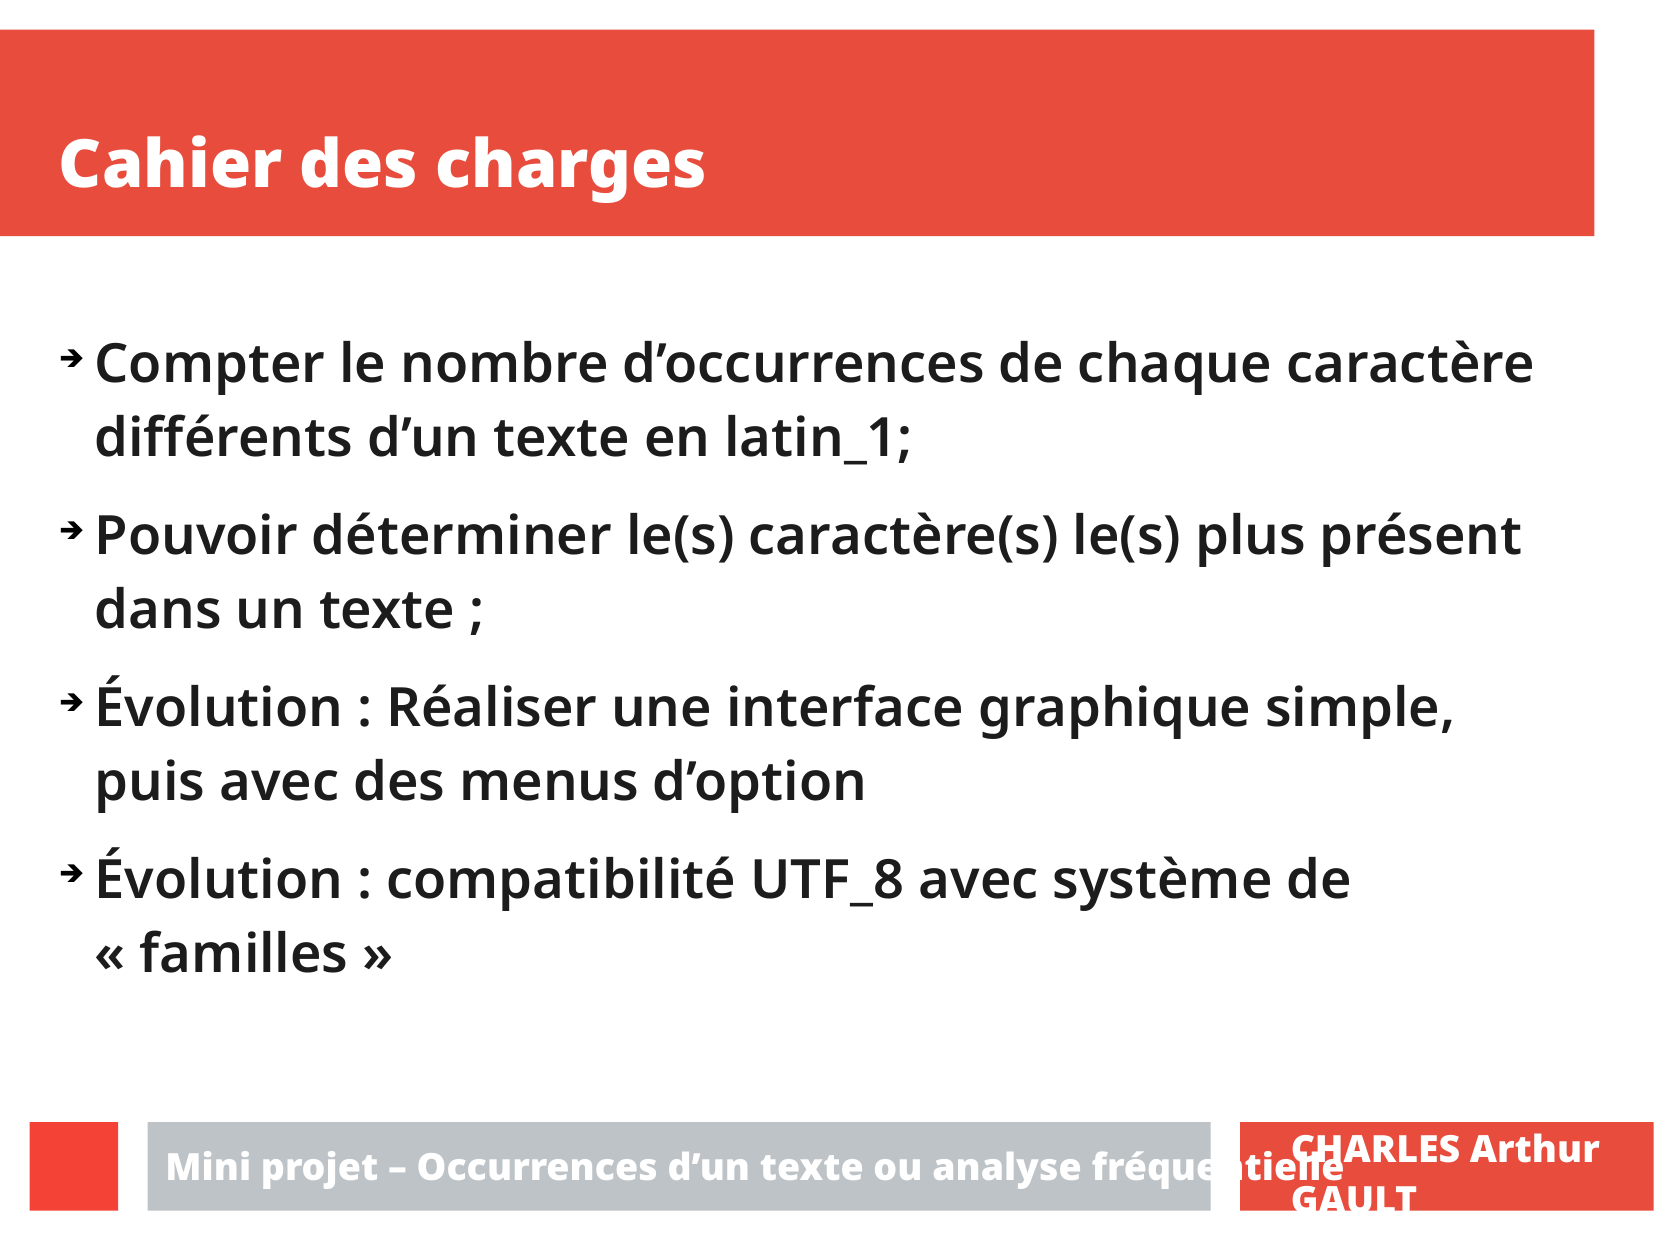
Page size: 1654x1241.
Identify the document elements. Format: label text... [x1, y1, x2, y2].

title Cahier des charges [59, 59, 1595, 207]
list Compter le nombre d’occurrences de chaque caractère différents d’un texte en latin_1; Pouvoir déterminer le(s) caractère(s) le(s) plus présent dans un texte ; Évolution : Réaliser une interface graphique simple, puis avec des menus d’option Évolution : compatibilité UTF_8 avec système de « familles » [59, 324, 1565, 1093]
